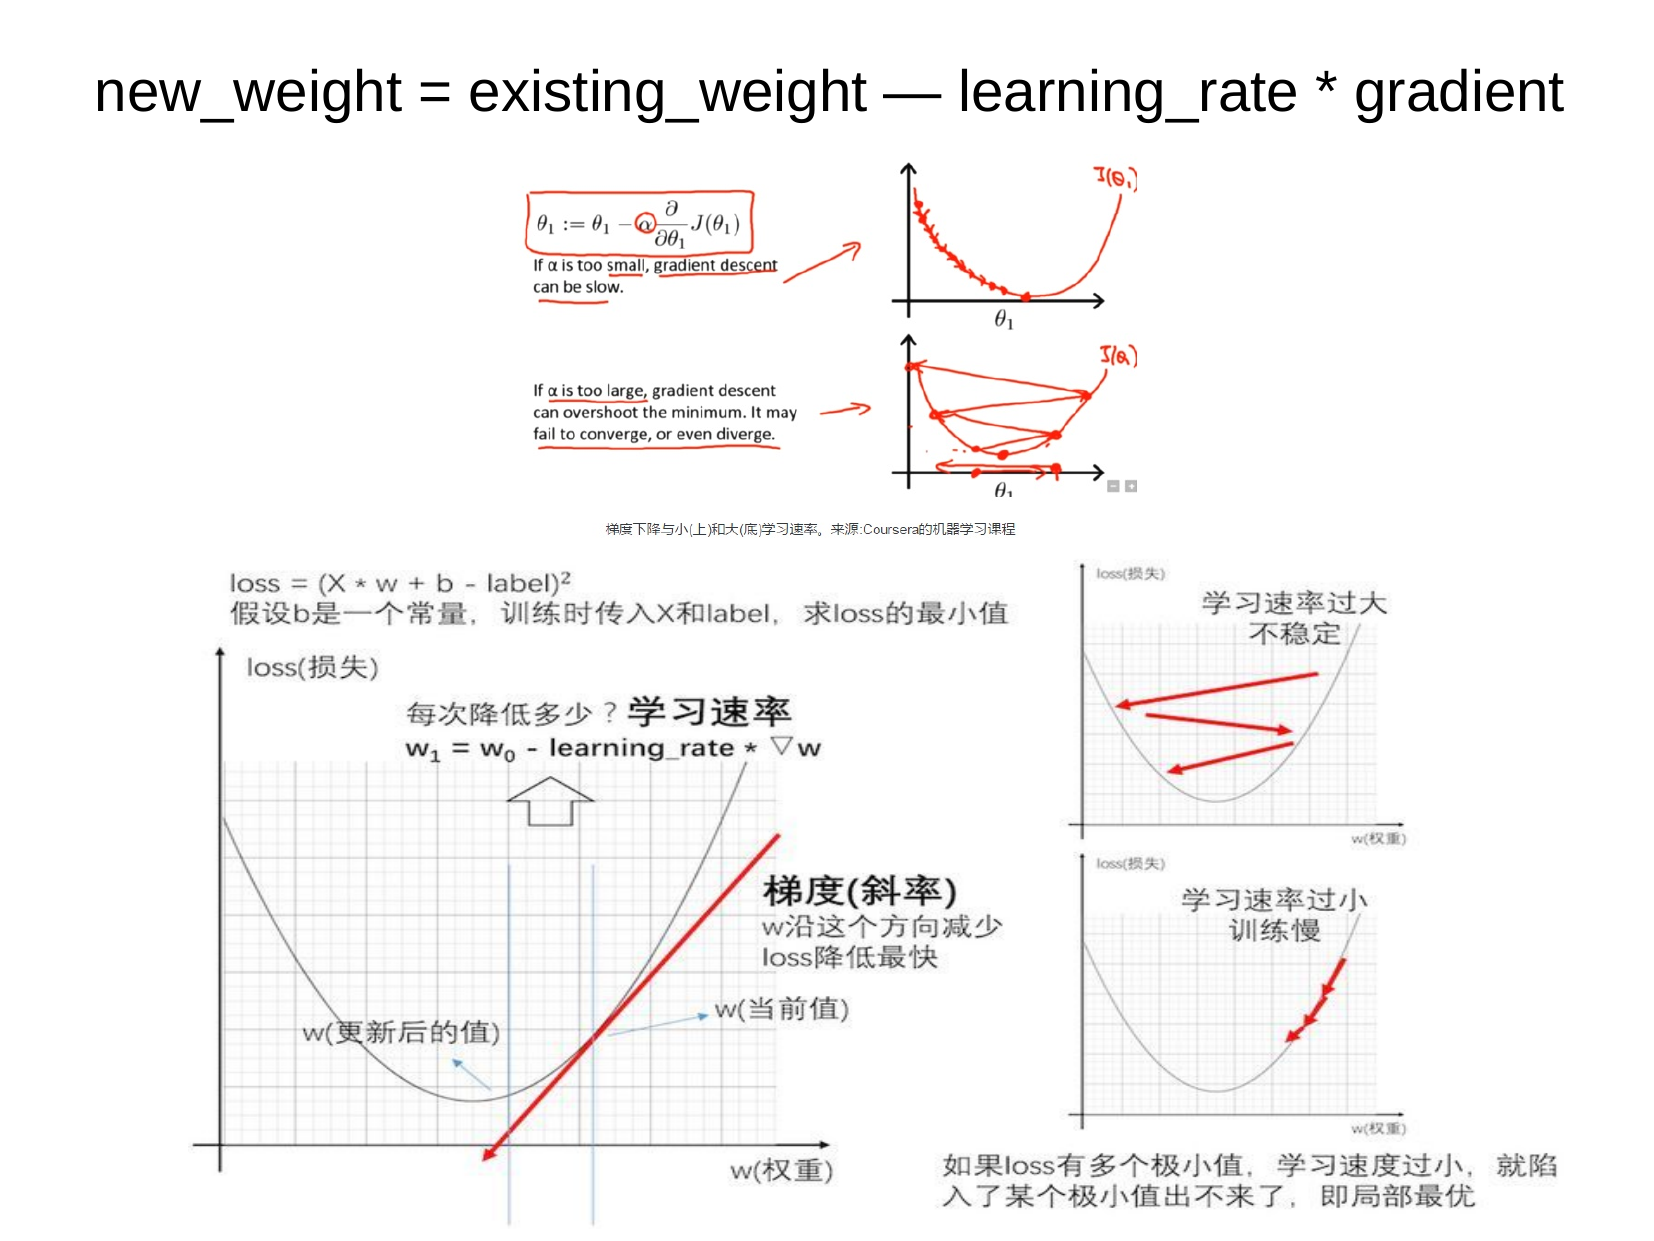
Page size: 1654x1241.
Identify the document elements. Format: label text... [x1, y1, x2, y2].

list new_weight = existing_weight — learning_rate * gradient [94, 59, 1583, 249]
picture [188, 548, 1572, 1229]
picture [503, 154, 1146, 544]
